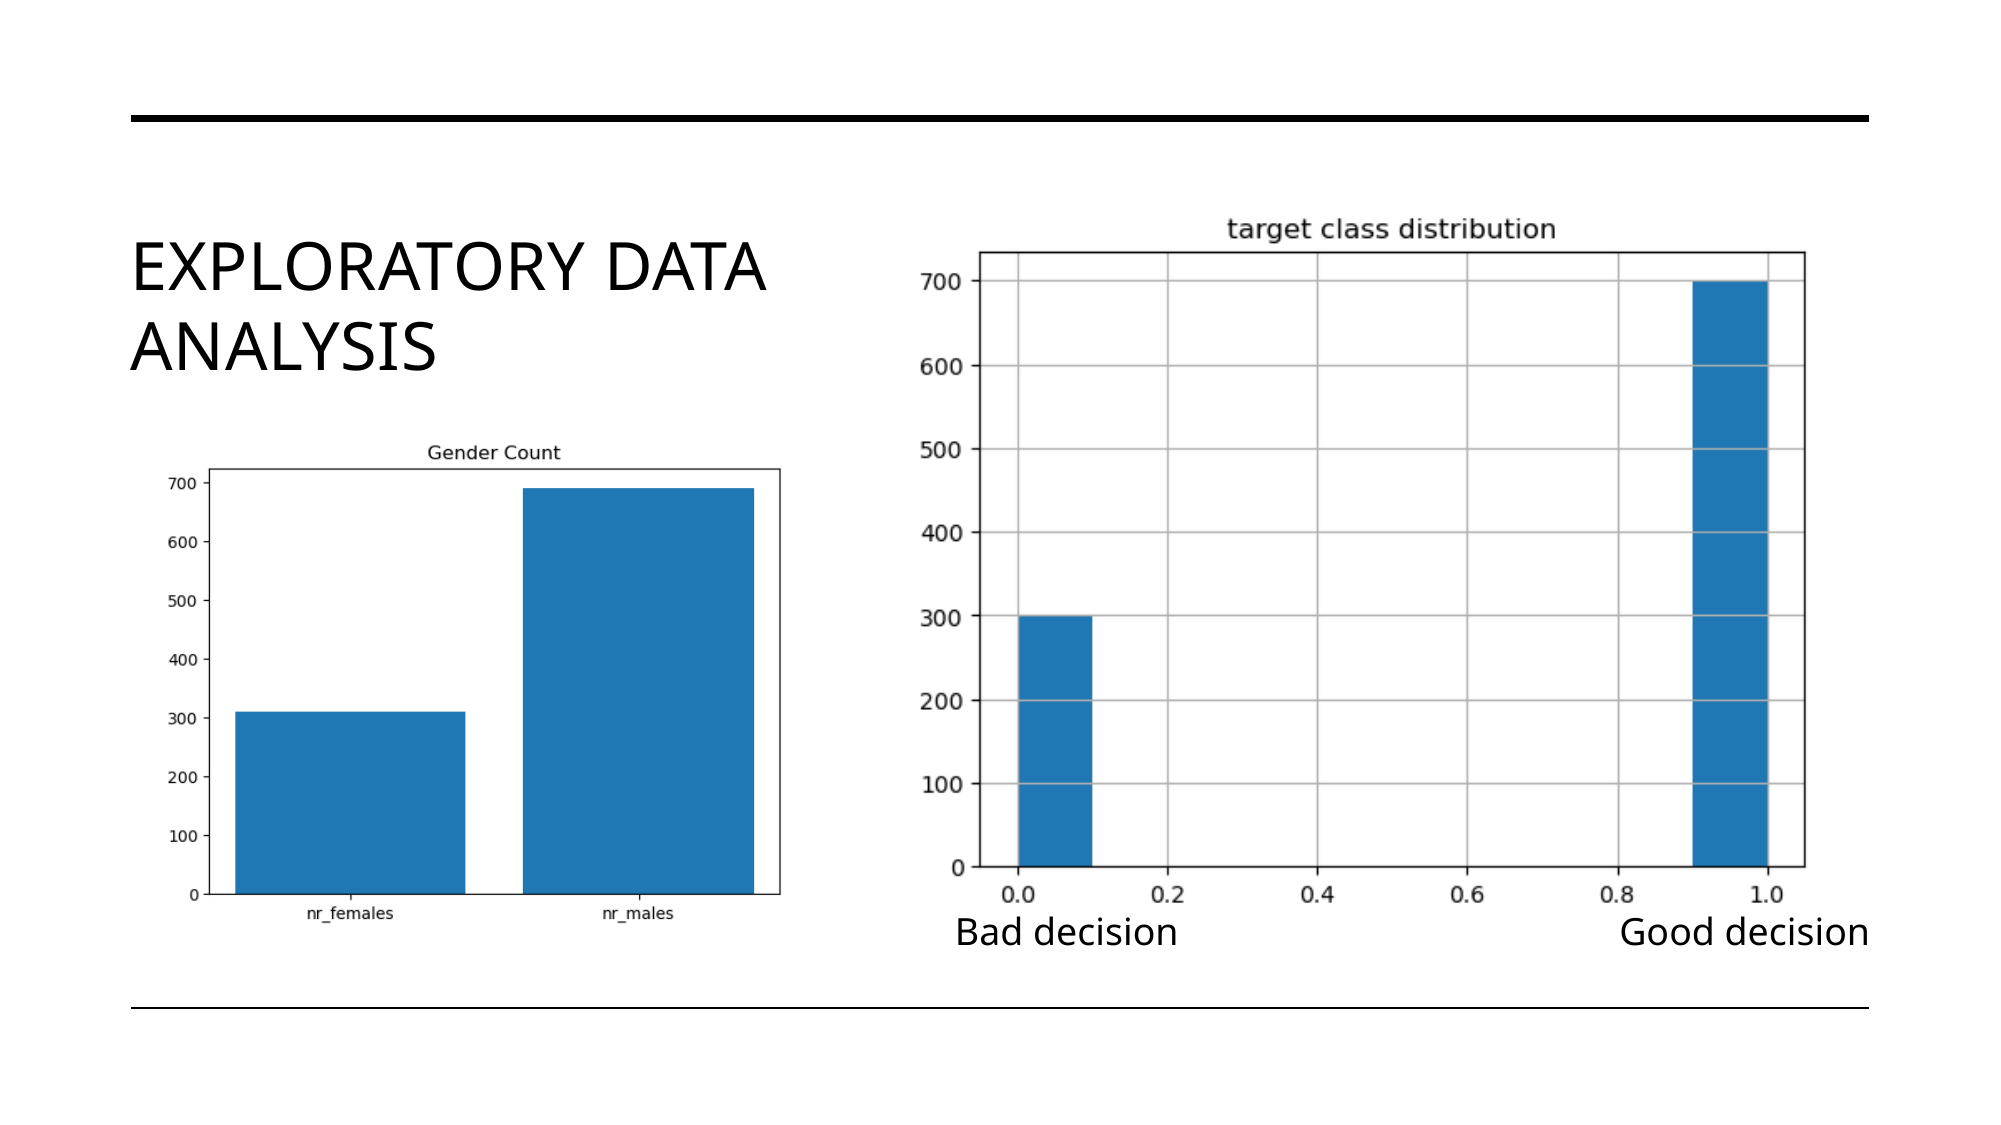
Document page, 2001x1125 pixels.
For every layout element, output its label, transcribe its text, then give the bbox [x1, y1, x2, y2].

text_box Bad decision [940, 900, 1247, 962]
picture [903, 202, 1821, 923]
text_box Good decision [1604, 900, 1911, 962]
picture [156, 434, 791, 933]
title Exploratory Data Analysis [115, 174, 789, 392]
